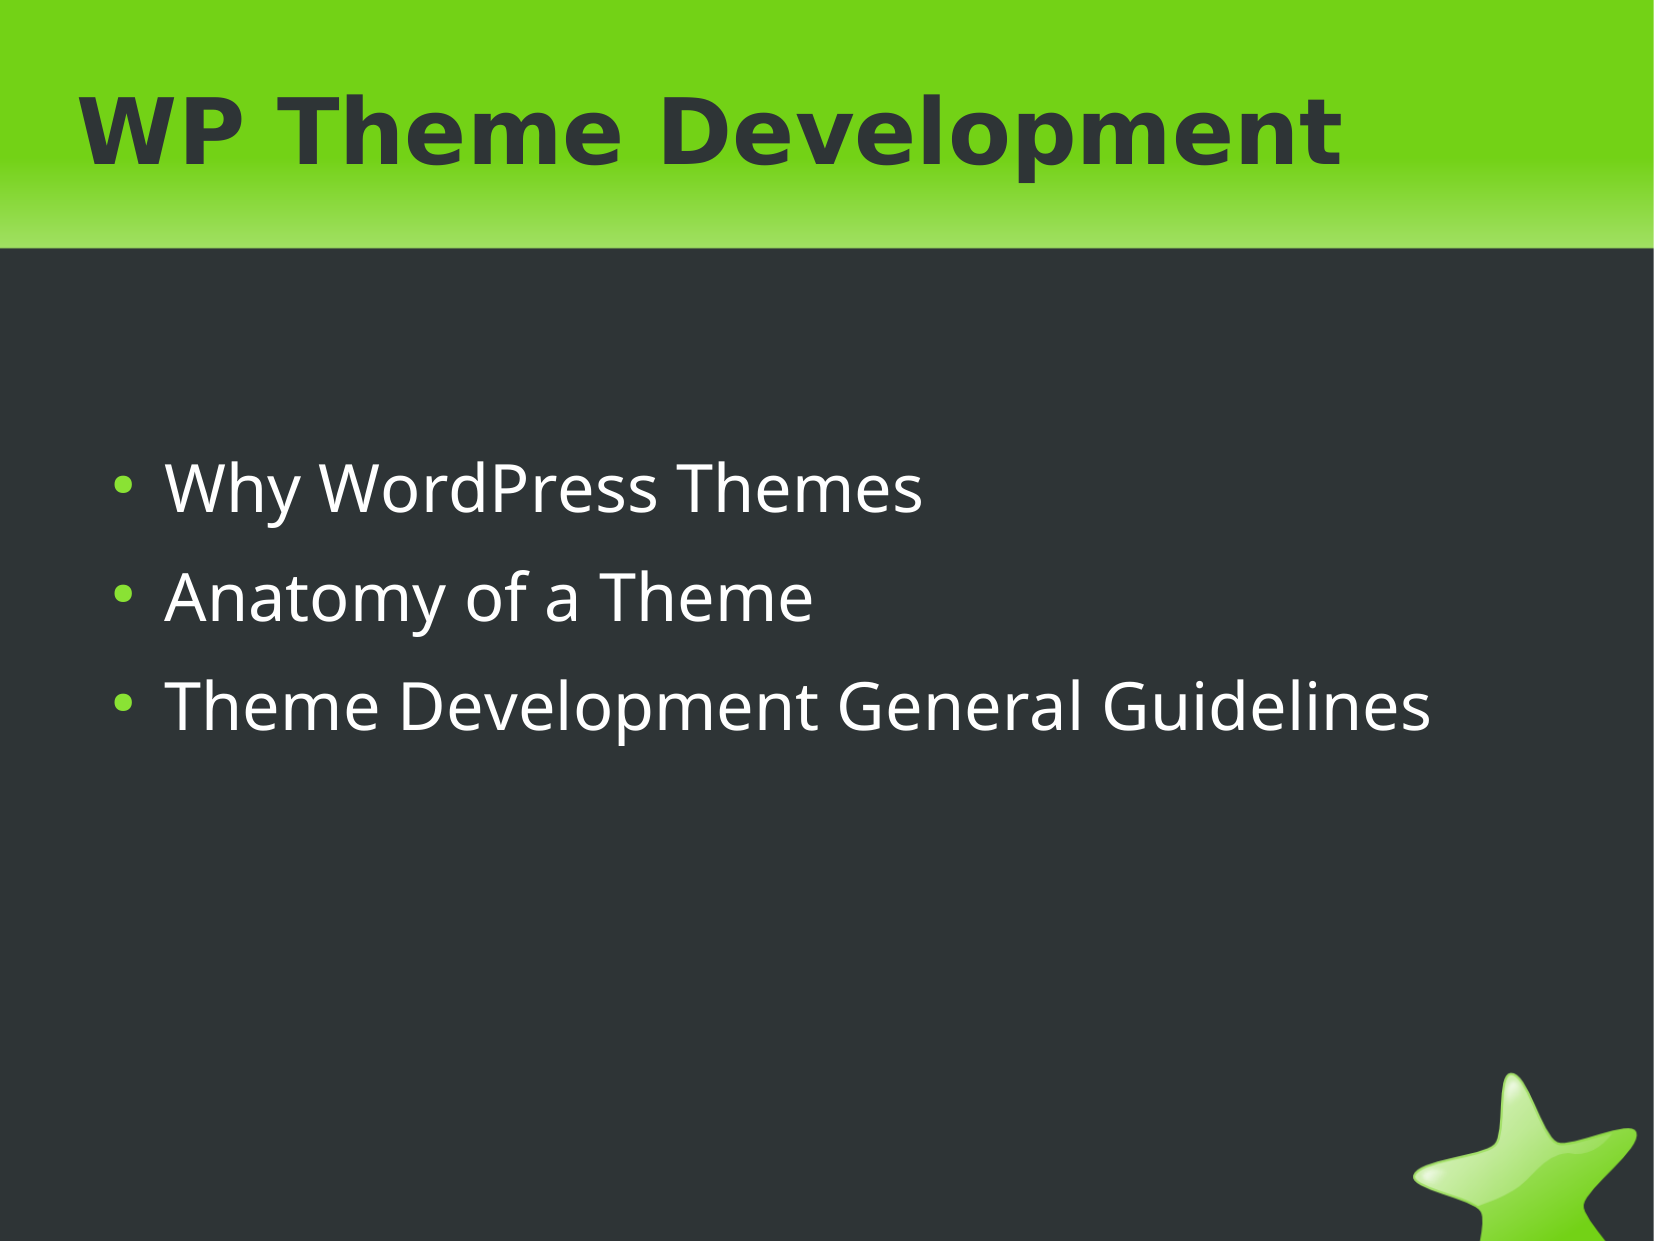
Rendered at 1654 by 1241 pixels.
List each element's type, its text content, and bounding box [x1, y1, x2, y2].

picture [0, 0, 1654, 1241]
title WP Theme Development [76, 36, 1565, 229]
list Why WordPress Themes Anatomy of a Theme Theme Development General Guidelines [82, 290, 1571, 1094]
